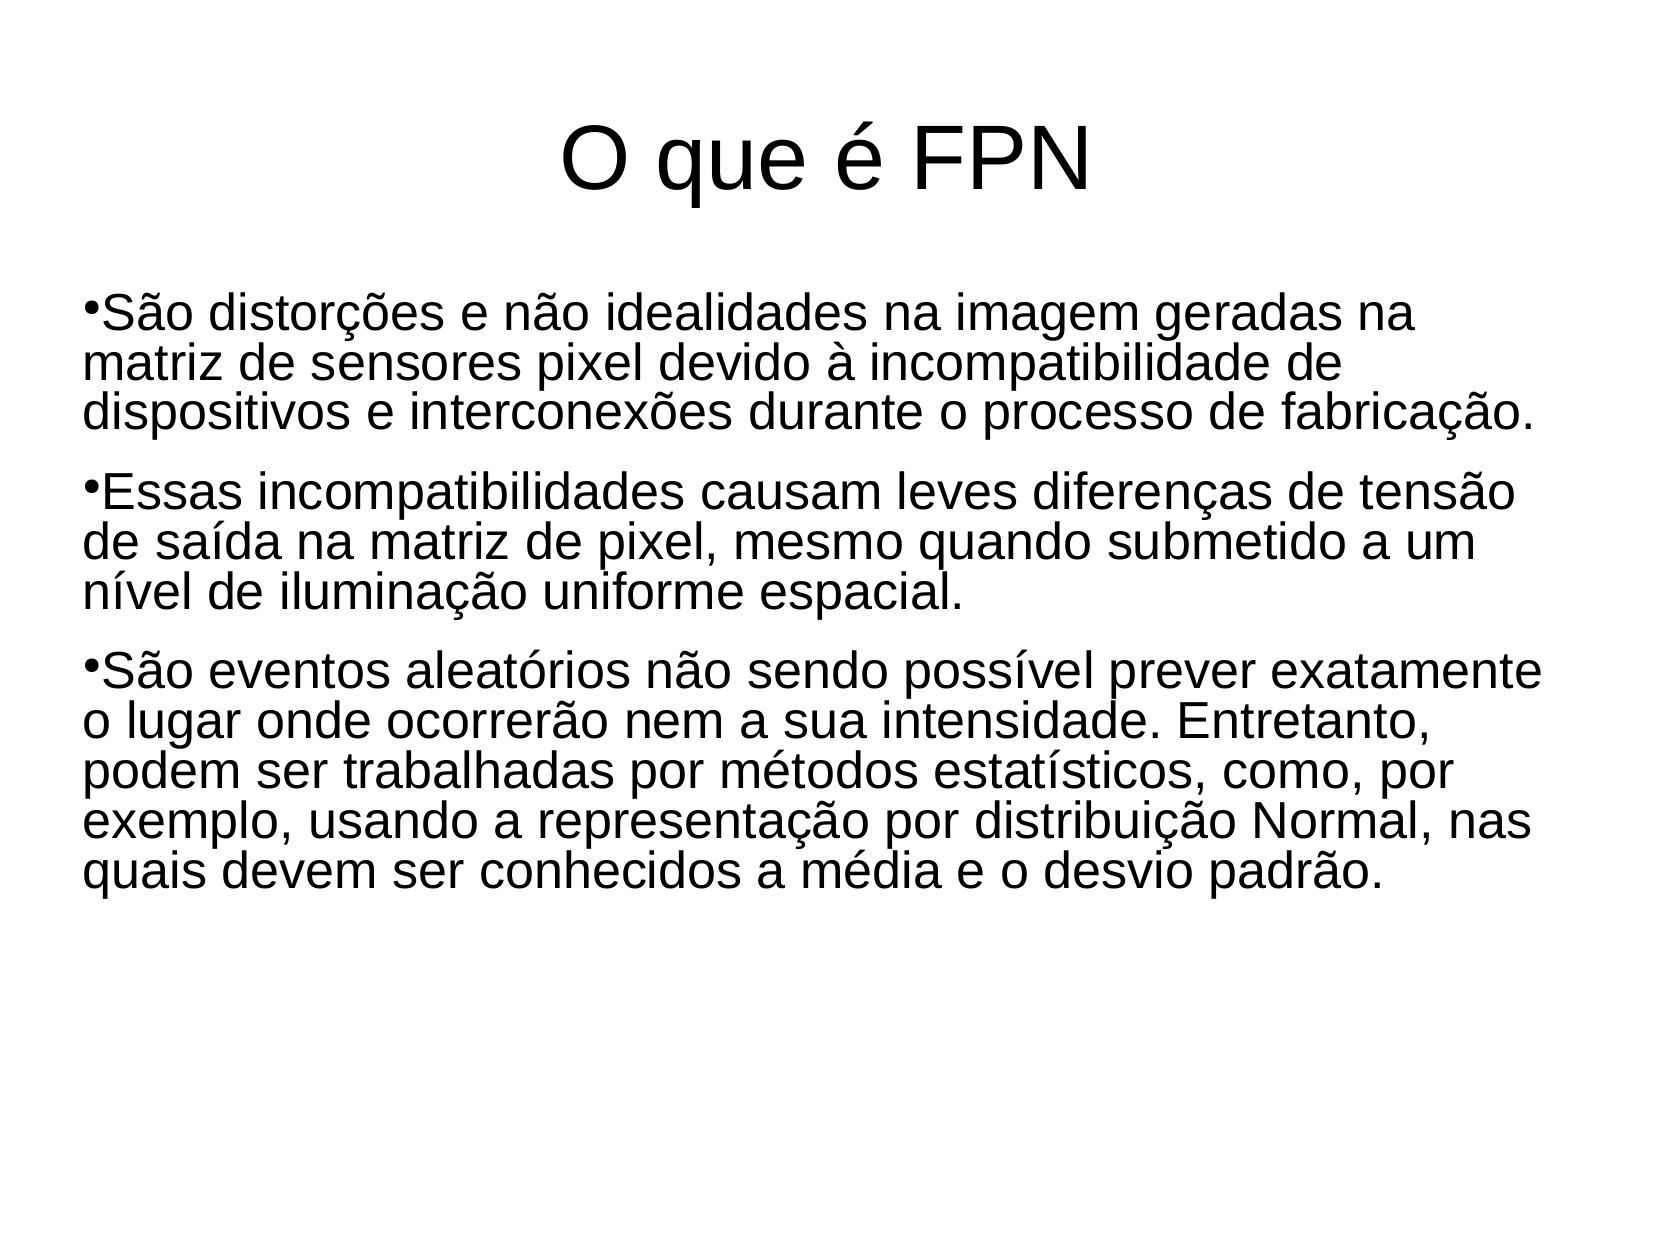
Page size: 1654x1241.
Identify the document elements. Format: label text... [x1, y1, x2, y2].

list São distorções e não idealidades na imagem geradas na matriz de sensores pixel devido à incompatibilidade de dispositivos e interconexões durante o processo de fabricação. Essas incompatibilidades causam leves diferenças de tensão de saída na matriz de pixel, mesmo quando submetido a um nível de iluminação uniforme espacial. São eventos aleatórios não sendo possível prever exatamente o lugar onde ocorrerão nem a sua intensidade. Entretanto, podem ser trabalhadas por métodos estatísticos, como, por exemplo, usando a representação por distribuição Normal, nas quais devem ser conhecidos a média e o desvio padrão. [82, 290, 1571, 1010]
title O que é FPN [82, 49, 1571, 257]
